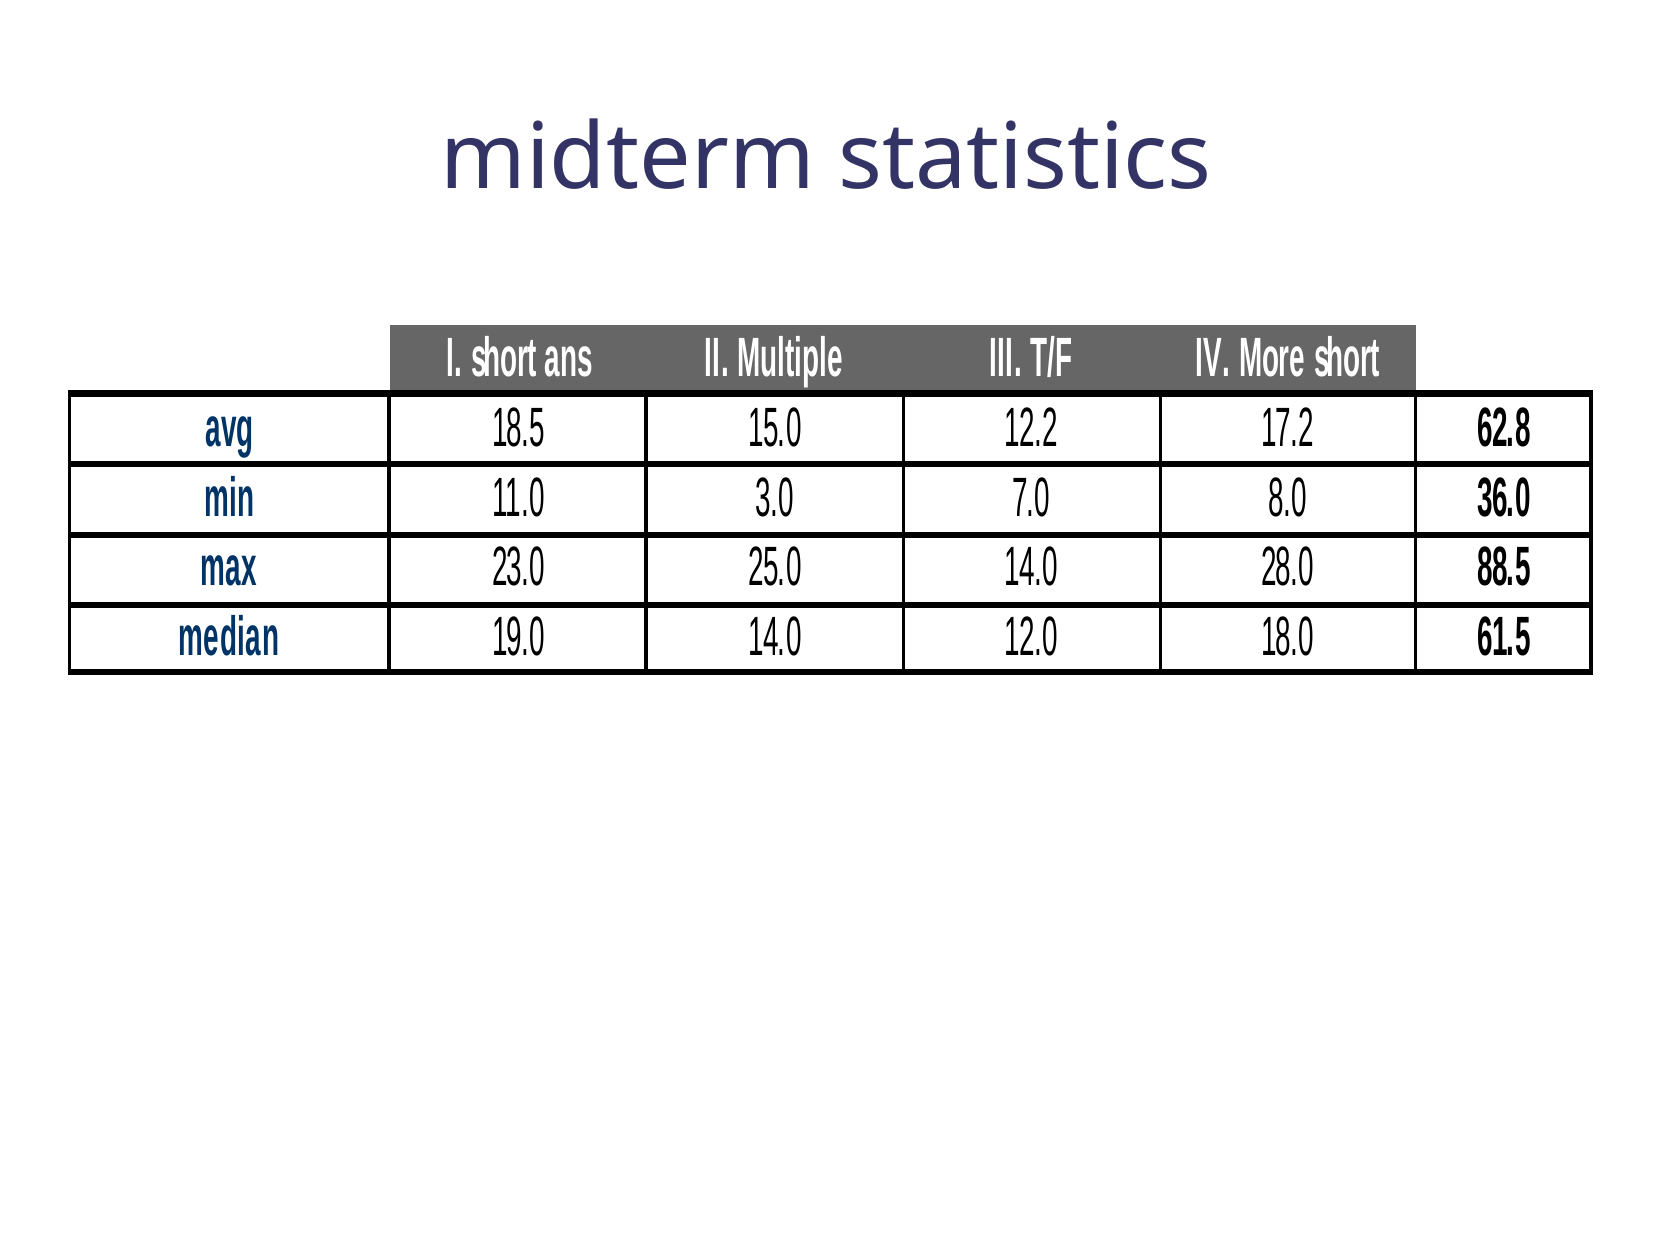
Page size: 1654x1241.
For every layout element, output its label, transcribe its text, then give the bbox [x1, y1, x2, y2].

title midterm statistics [82, 49, 1571, 257]
chart [65, 324, 1595, 680]
